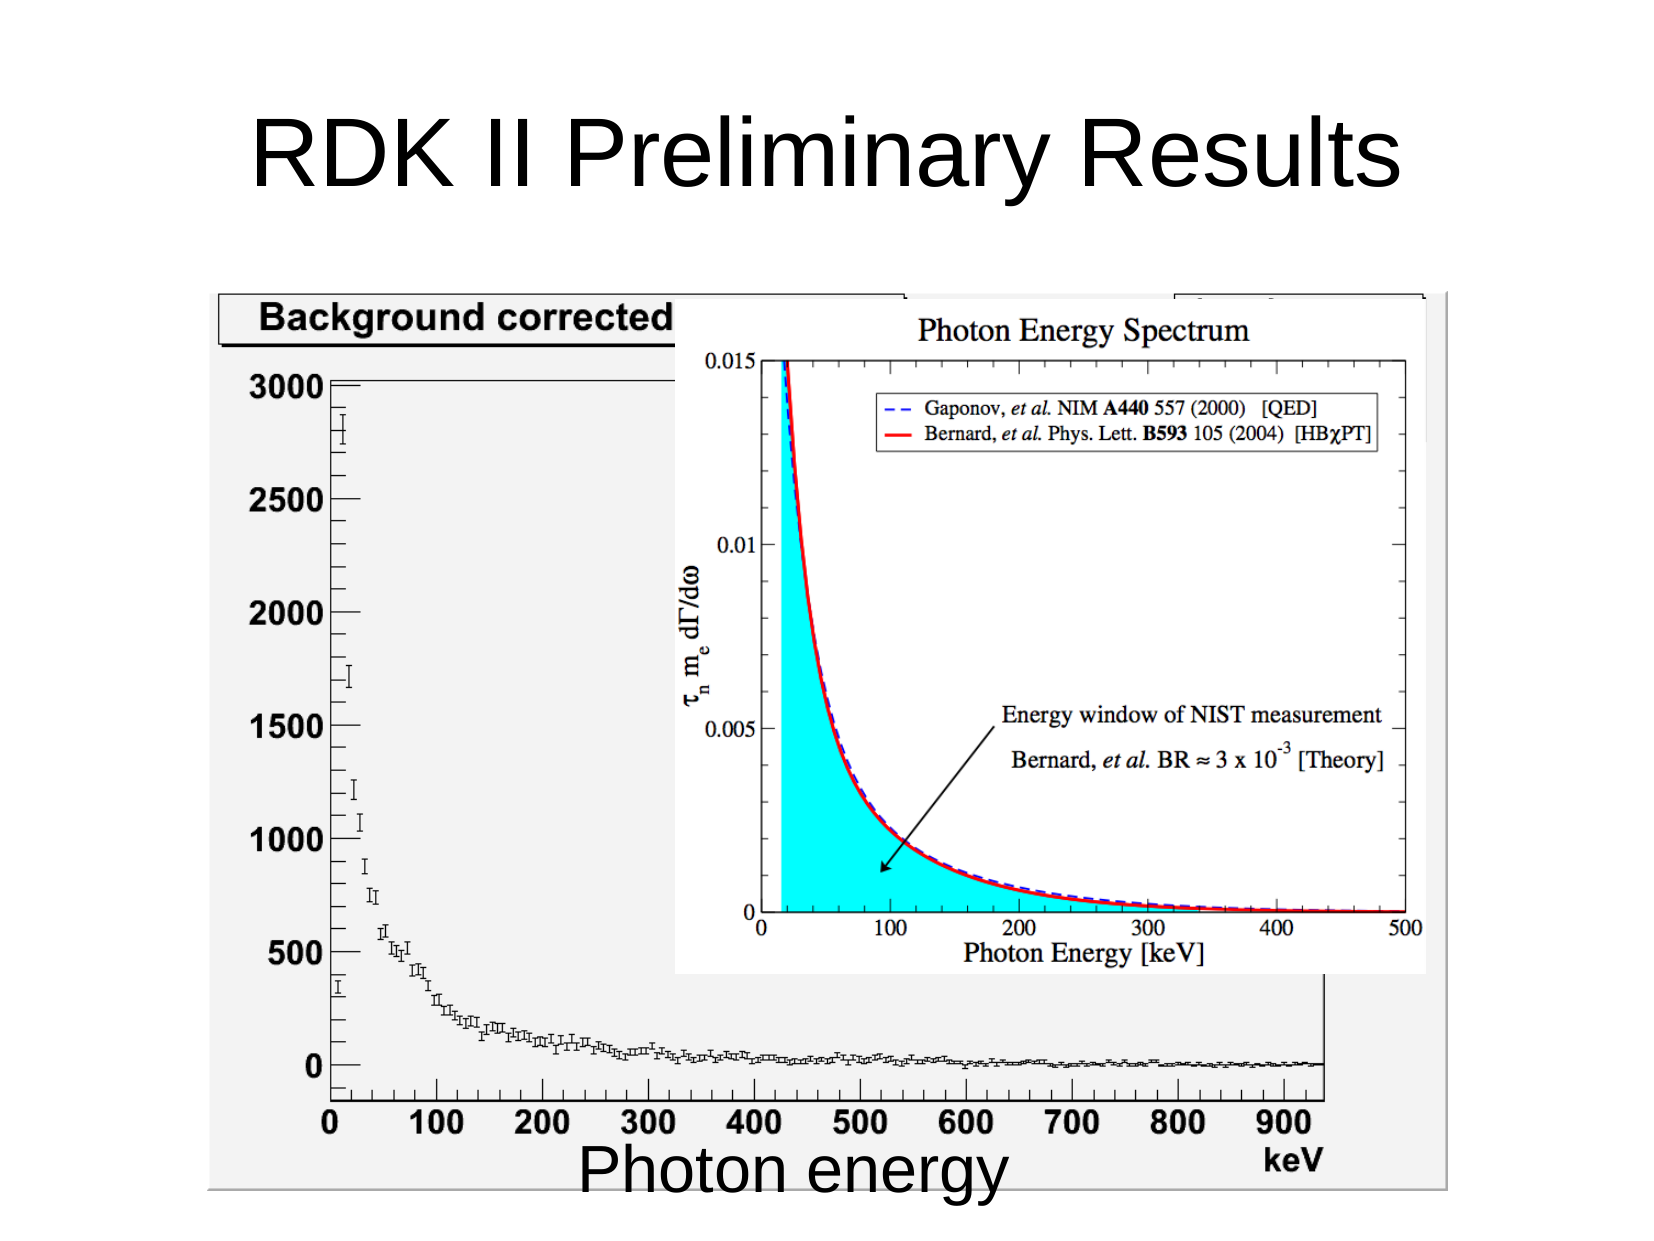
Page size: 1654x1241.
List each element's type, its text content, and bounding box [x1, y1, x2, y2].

title RDK II Preliminary Results [82, 49, 1571, 257]
text_box Photon energy [562, 1125, 1026, 1215]
picture [206, 290, 1448, 1191]
